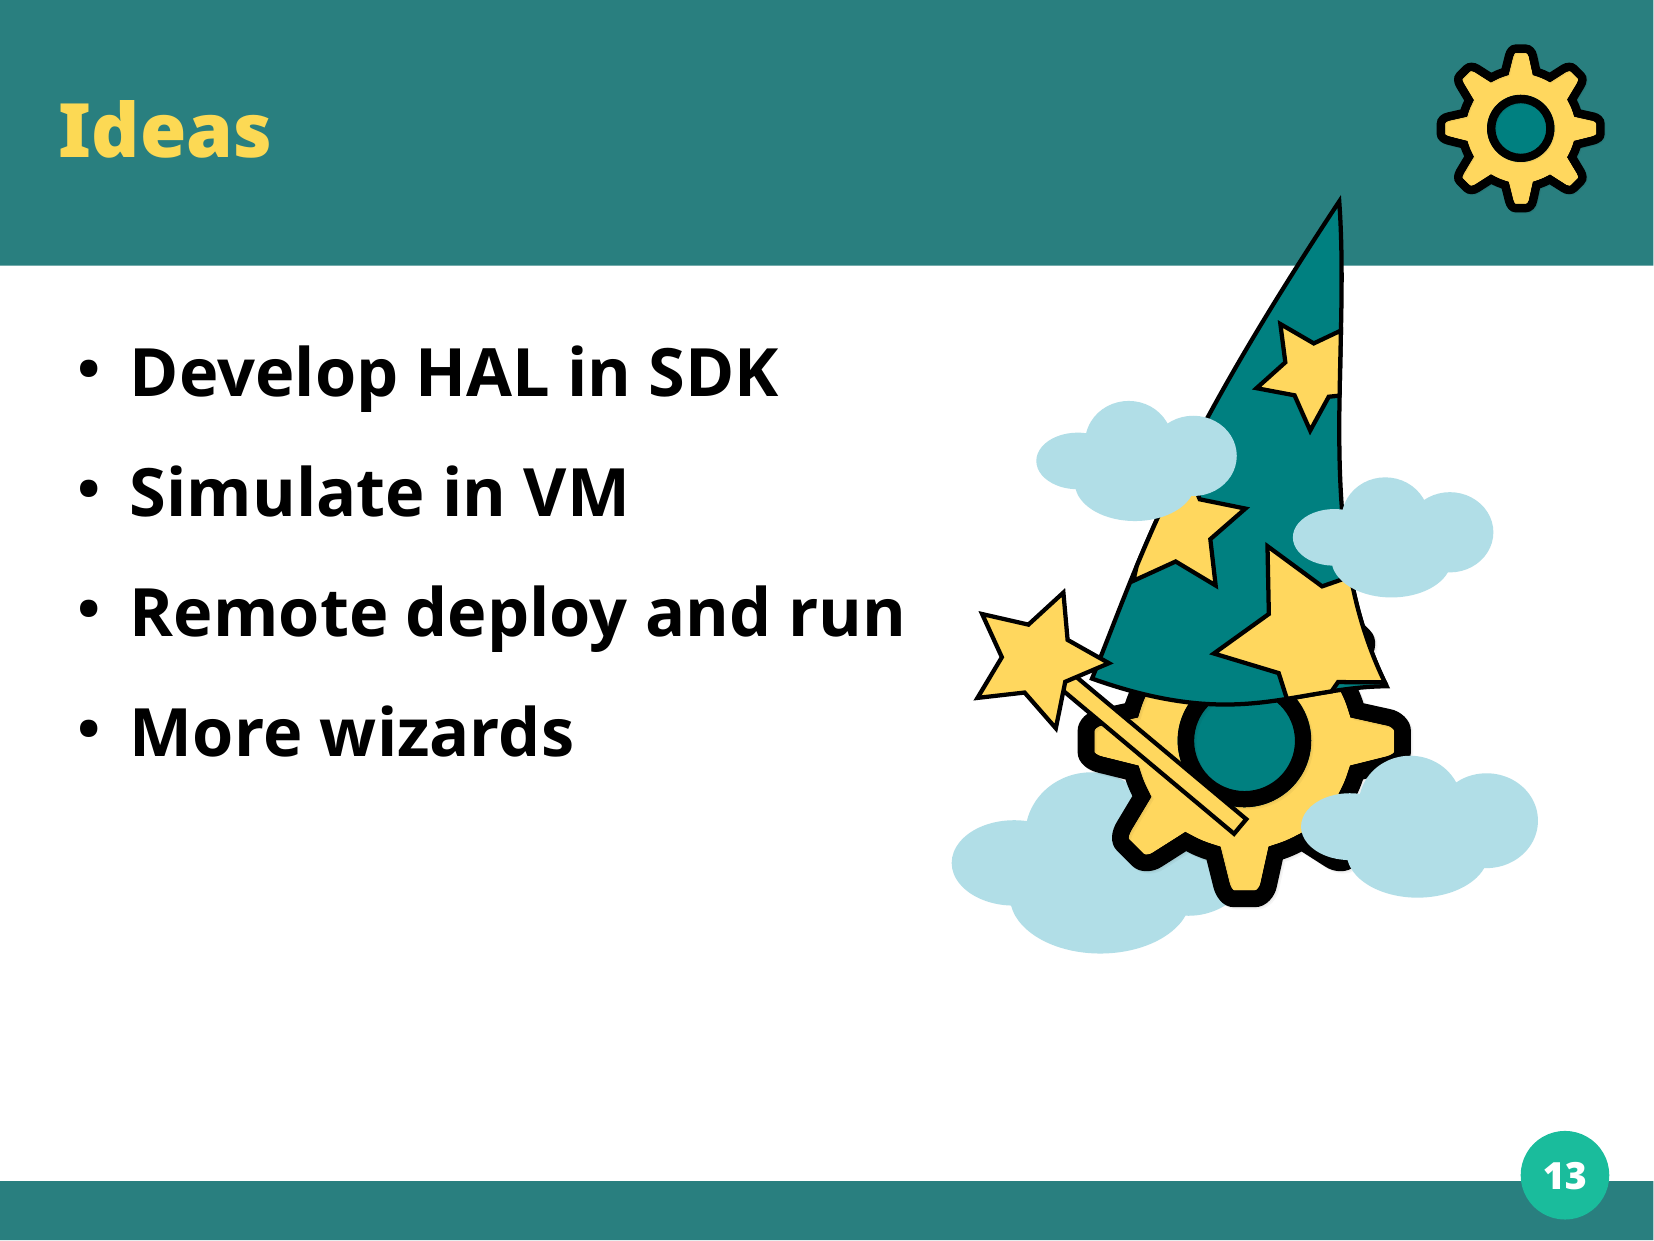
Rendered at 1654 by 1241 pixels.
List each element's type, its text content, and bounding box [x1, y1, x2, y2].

picture [932, 141, 1560, 1028]
title Ideas [59, 49, 1595, 207]
list Develop HAL in SDK Simulate in VM Remote deploy and run More wizards [59, 324, 1595, 1152]
